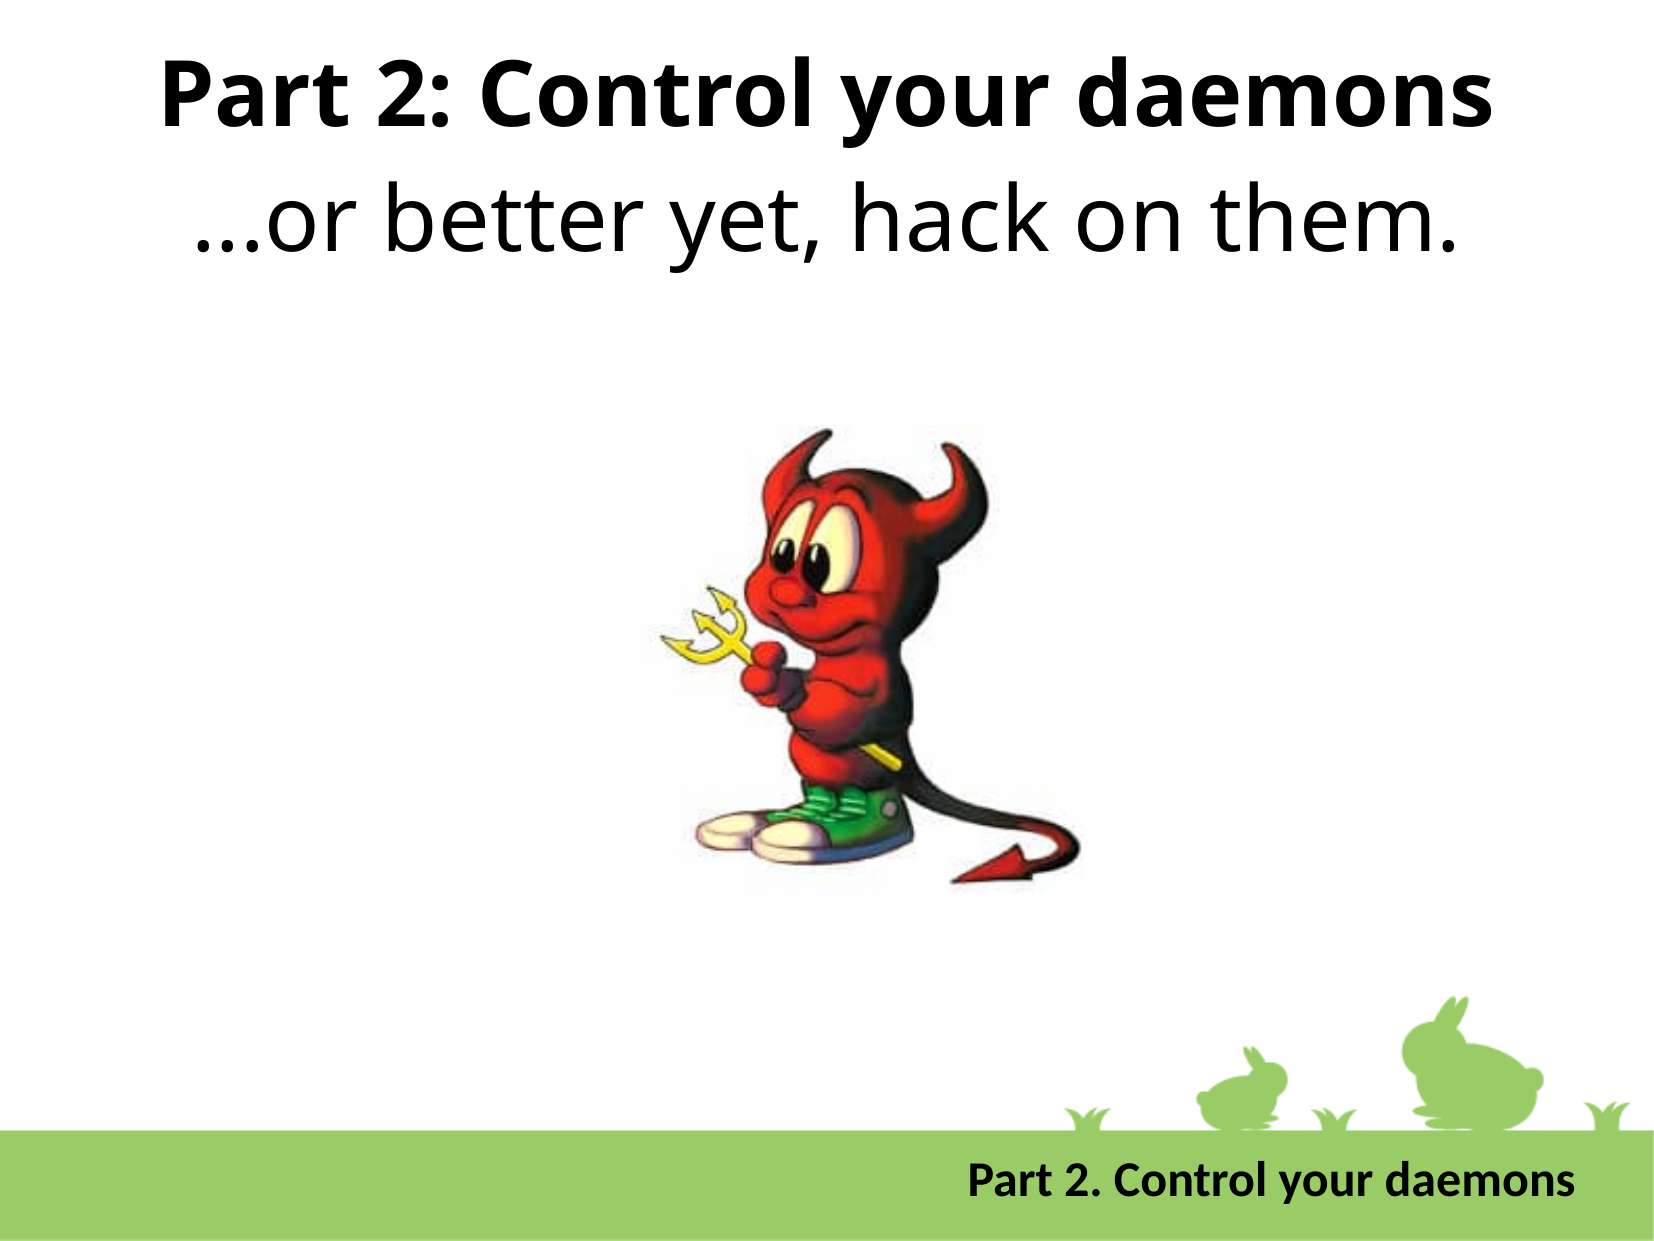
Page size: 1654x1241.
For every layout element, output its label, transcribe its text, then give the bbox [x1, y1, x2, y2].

title Part 2: Control your daemons ...or better yet, hack on them. [82, 42, 1571, 264]
picture [0, 0, 1654, 1241]
text_box Part 2. Control your daemons [874, 1151, 1614, 1217]
